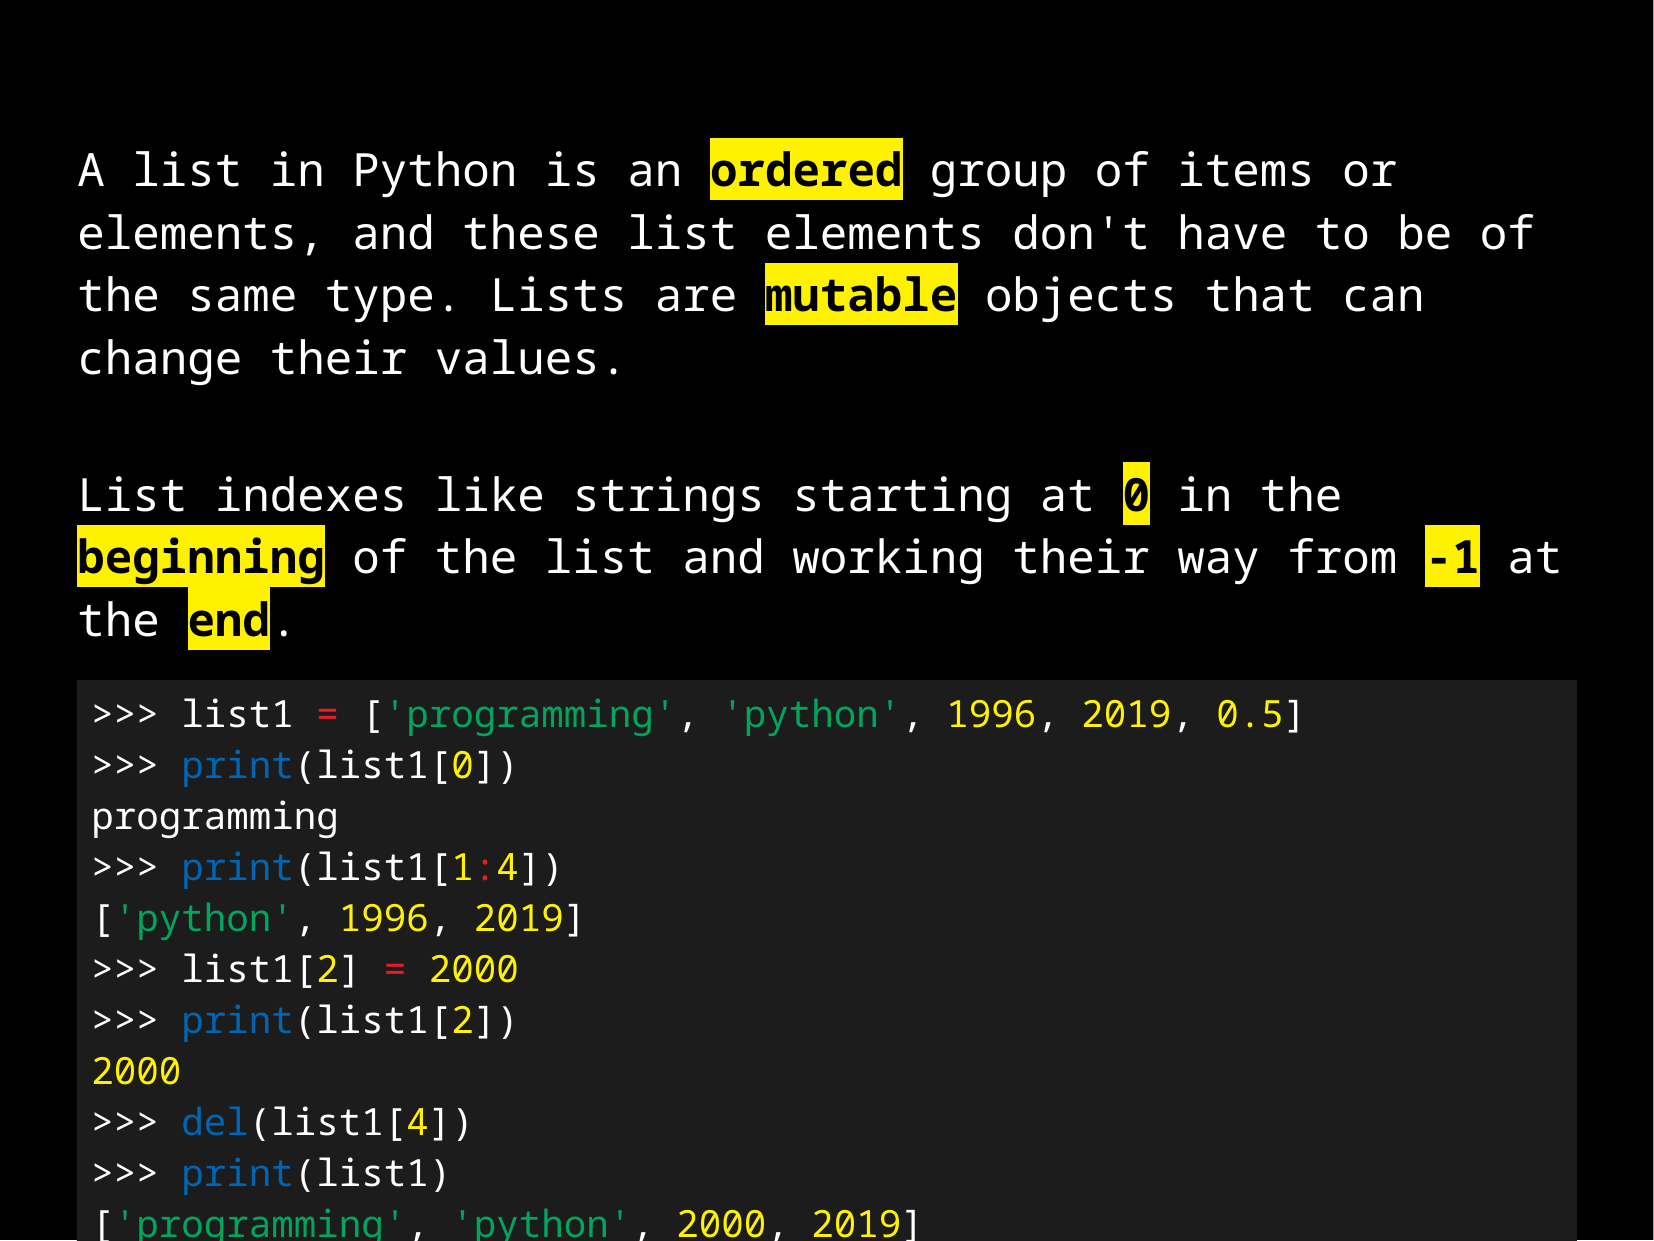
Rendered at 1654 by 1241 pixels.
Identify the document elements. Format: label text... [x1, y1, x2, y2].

text_box >>> list1 = ['programming', 'python', 1996, 2019, 0.5] >>> print(list1[0]) programming >>> print(list1[1:4]) ['python', 1996, 2019] >>> list1[2] = 2000 >>> print(list1[2]) 2000 >>> del(list1[4]) >>> print(list1) ['programming', 'python', 2000, 2019] [76, 679, 1577, 1110]
text_box A list in Python is an ordered group of items or elements, and these list elements don't have to be of the same type. Lists are mutable objects that can change their values. List indexes like strings starting at 0 in the beginning of the list and working their way from -1 at the end. Similar to strings, Lists operations include slicing ([] and [:]), concatenation (+), repetition (*), and membership (in). access, update and delete list elements is like: [62, 130, 1591, 684]
